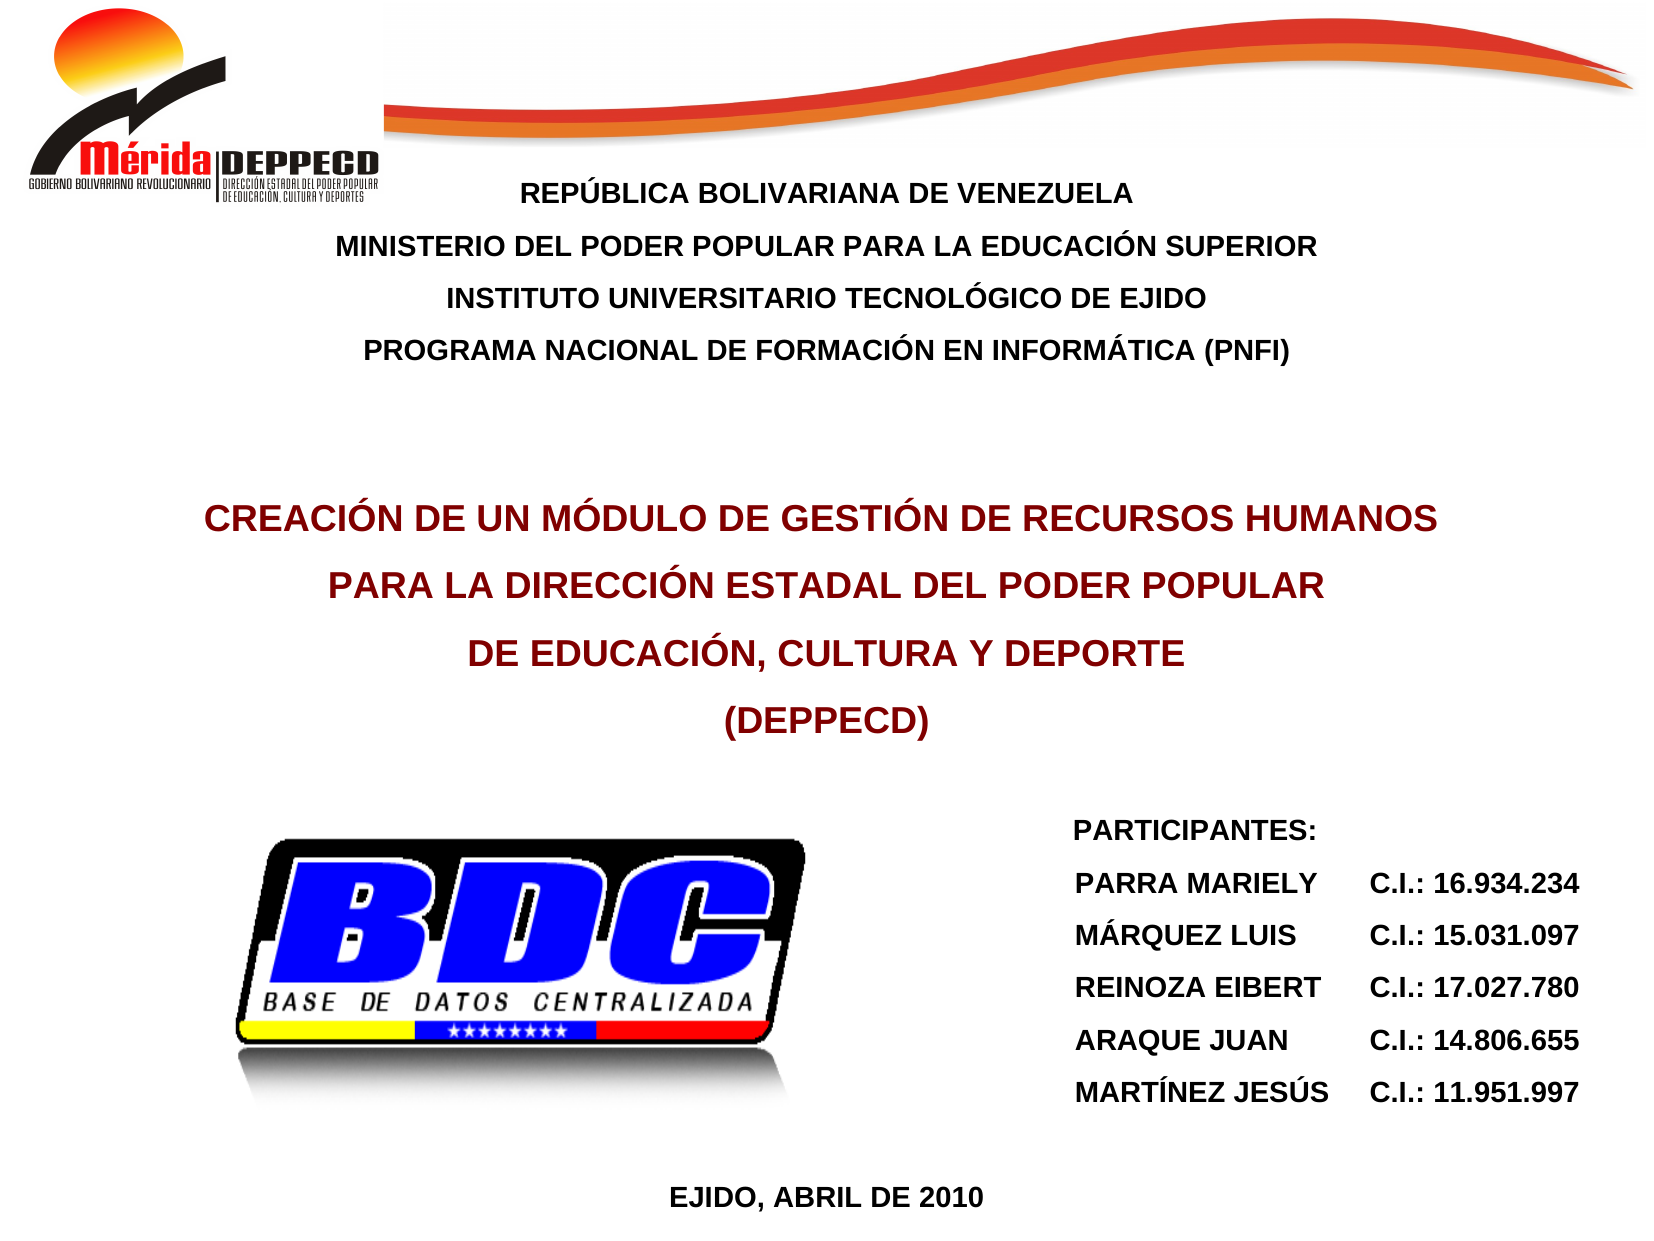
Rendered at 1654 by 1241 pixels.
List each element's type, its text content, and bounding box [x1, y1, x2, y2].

picture [224, 826, 816, 1123]
picture [23, 2, 1646, 207]
text_box REPÚBLICA BOLIVARIANA DE VENEZUELA MINISTERIO DEL PODER POPULAR PARA LA EDUCACIÓN SUPERIOR INSTITUTO UNIVERSITARIO TECNOLÓGICO DE EJIDO PROGRAMA NACIONAL DE FORMACIÓN EN INFORMÁTICA (PNFI) CREACIÓN DE UN MÓDULO DE GESTIÓN DE RECURSOS HUMANOS PARA LA DIRECCIÓN ESTADAL DEL PODER POPULAR DE EDUCACIÓN, CULTURA Y DEPORTE (DEPPECD) PARTICIPANTES: PARRA MARIELY C.I.: 16.934.234 MÁRQUEZ LUIS C.I.: 15.031.097 REINOZA EIBERT C.I.: 17.027.780 ARAQUE JUAN C.I.: 14.806.655 MARTÍNEZ JESÚS C.I.: 11.951.997 EJIDO, ABRIL DE 2010 [59, 149, 1595, 1241]
